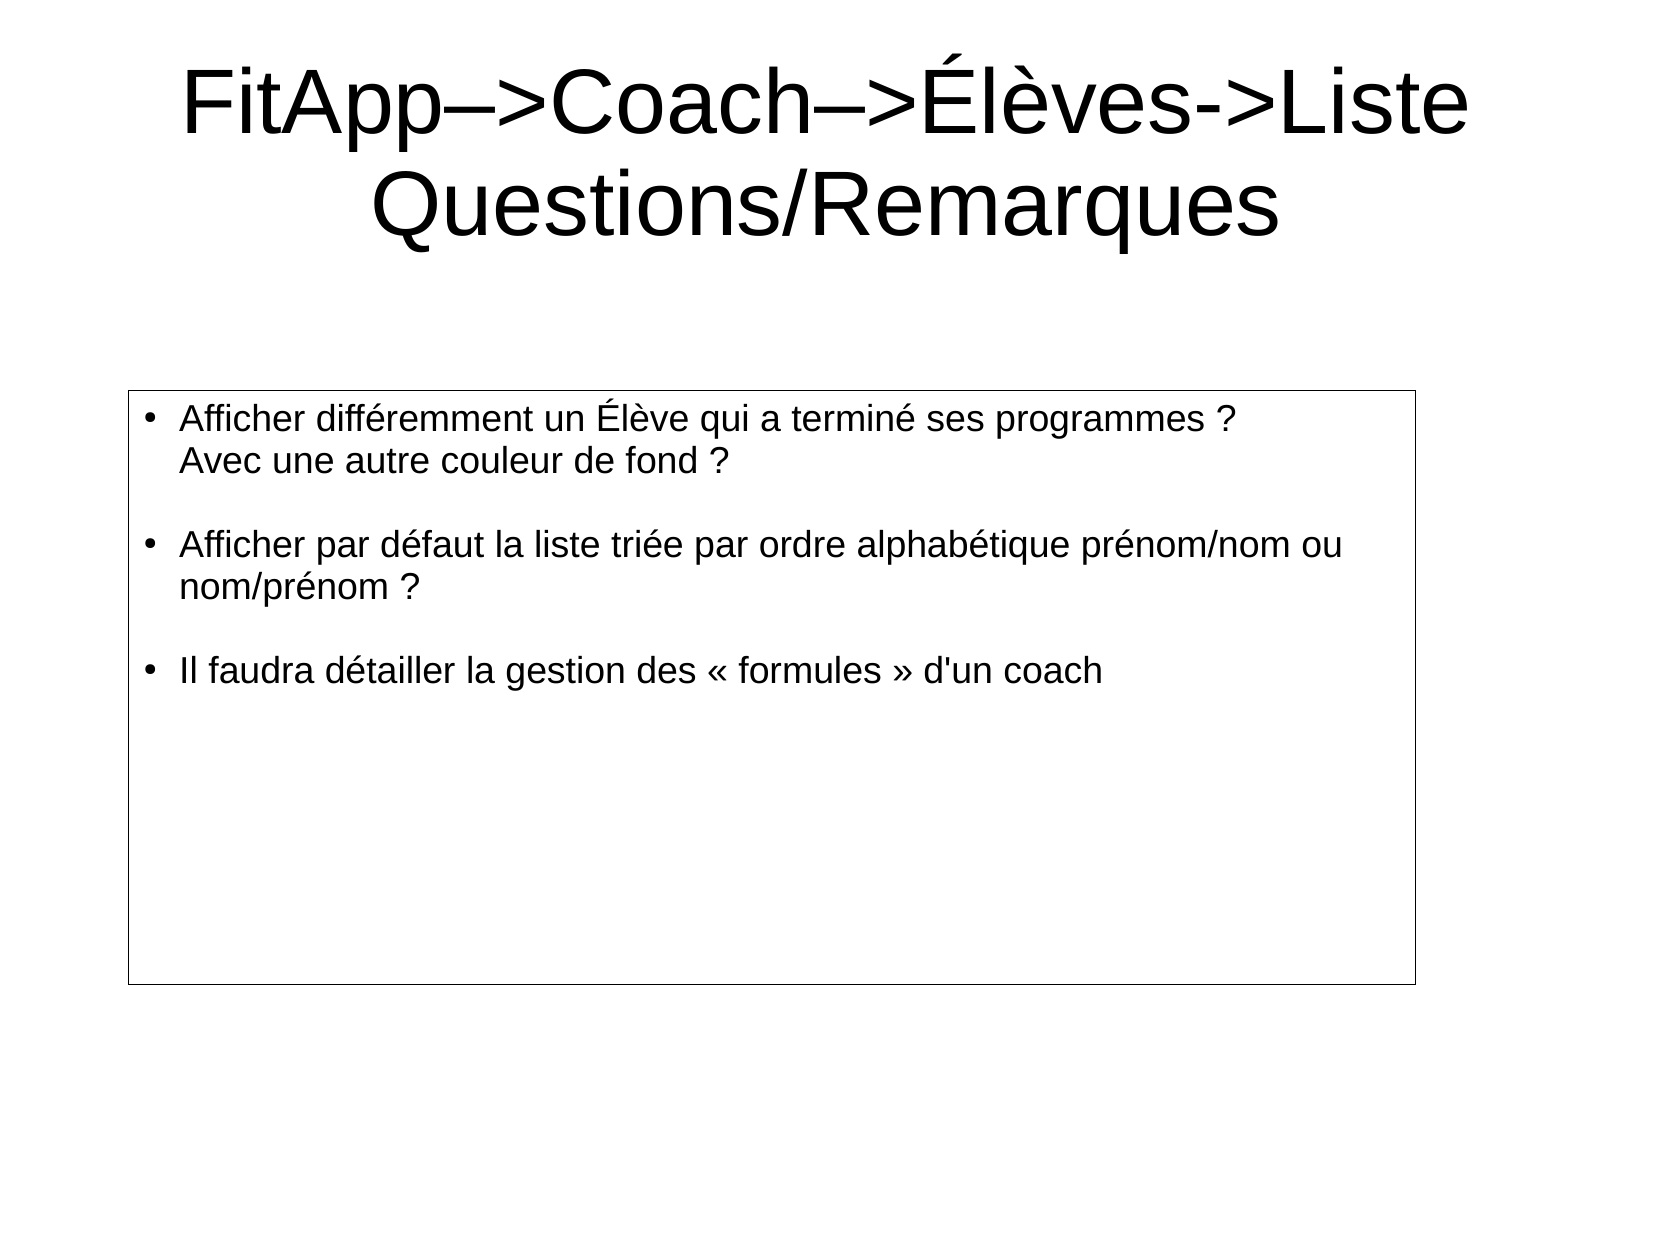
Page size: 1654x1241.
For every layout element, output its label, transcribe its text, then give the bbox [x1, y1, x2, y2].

text_box Afficher différemment un Élève qui a terminé ses programmes ? Avec une autre couleur de fond ? Afficher par défaut la liste triée par ordre alphabétique prénom/nom ou nom/prénom ? Il faudra détailler la gestion des « formules » d'un coach [128, 390, 1416, 985]
title FitApp–>Coach–>Élèves->Liste Questions/Remarques [82, 49, 1571, 257]
